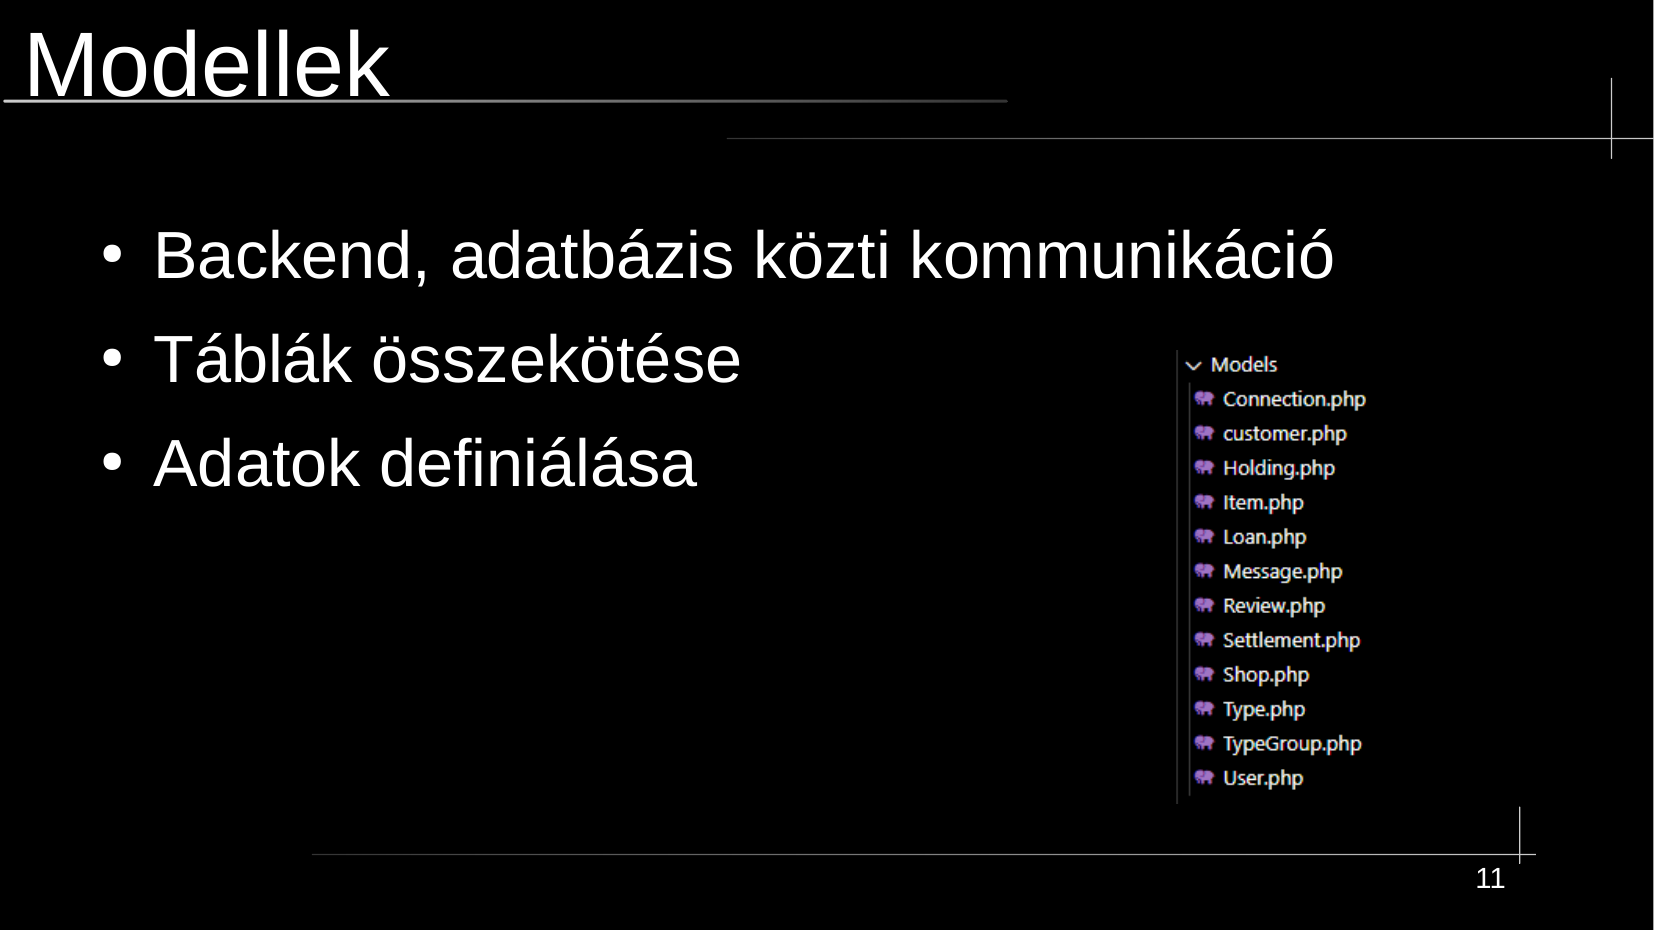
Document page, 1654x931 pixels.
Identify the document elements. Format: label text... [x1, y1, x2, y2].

list Backend, adatbázis közti kommunikáció Táblák összekötése Adatok definiálása [82, 217, 1571, 758]
title Modellek [23, 11, 1589, 119]
picture [1175, 350, 1388, 804]
